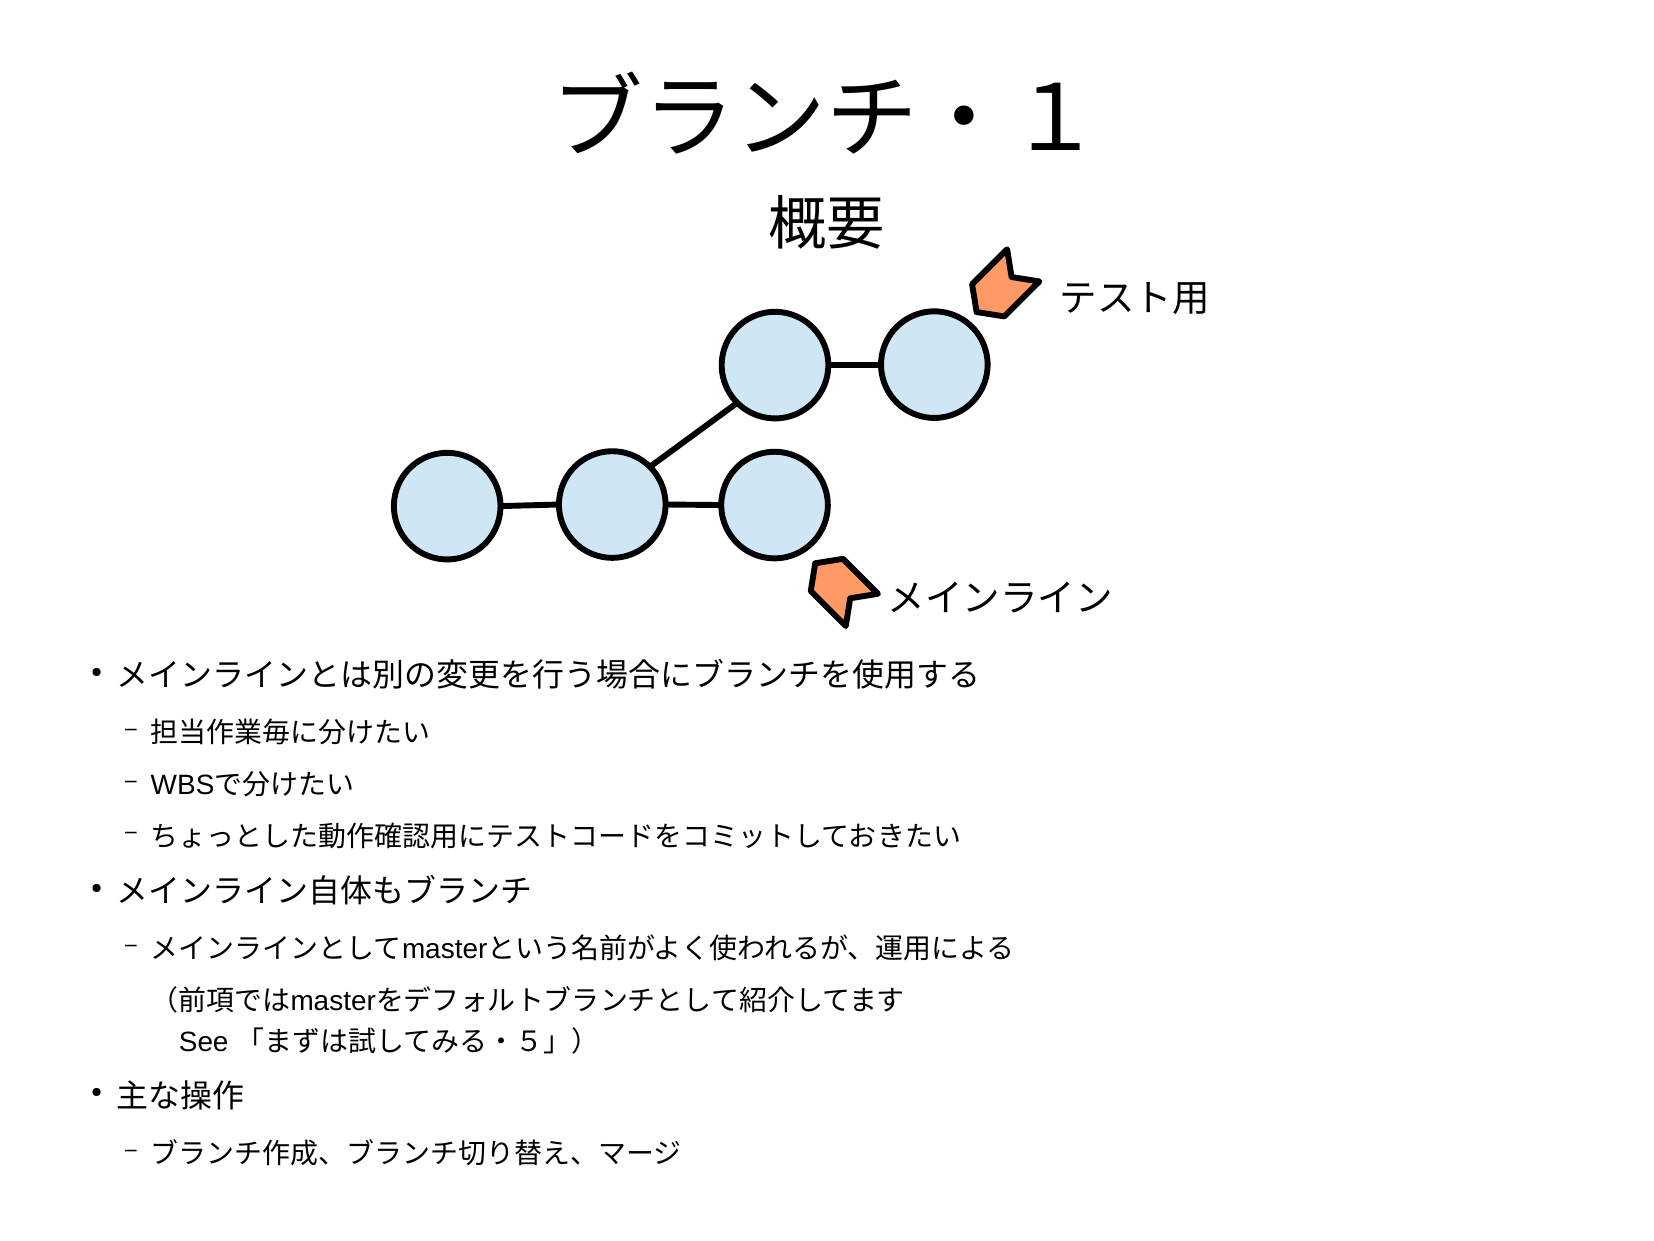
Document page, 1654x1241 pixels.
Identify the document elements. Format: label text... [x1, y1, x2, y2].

text_box [559, 451, 666, 558]
text_box [810, 558, 873, 627]
text_box [972, 249, 1040, 317]
title ブランチ・１ 概要 [82, 49, 1571, 257]
text_box [721, 311, 829, 419]
text_box [881, 311, 988, 418]
list メインラインとは別の変更を行う場合にブランチを使用する 担当作業毎に分けたい WBSで分けたい ちょっとした動作確認用にテストコードをコミットしておきたい メインライン自体もブランチ メインラインとしてmasterという名前がよく使われるが、運用による （前項ではmasterをデフォルトブランチとして紹介してます See 「まずは試してみる・５」） 主な操作 ブランチ作成、ブランチ切り替え、マージ [82, 649, 1538, 1182]
text_box [393, 452, 501, 560]
text_box メインライン [873, 561, 1087, 614]
text_box テスト用 [1045, 260, 1204, 313]
text_box [721, 451, 828, 559]
